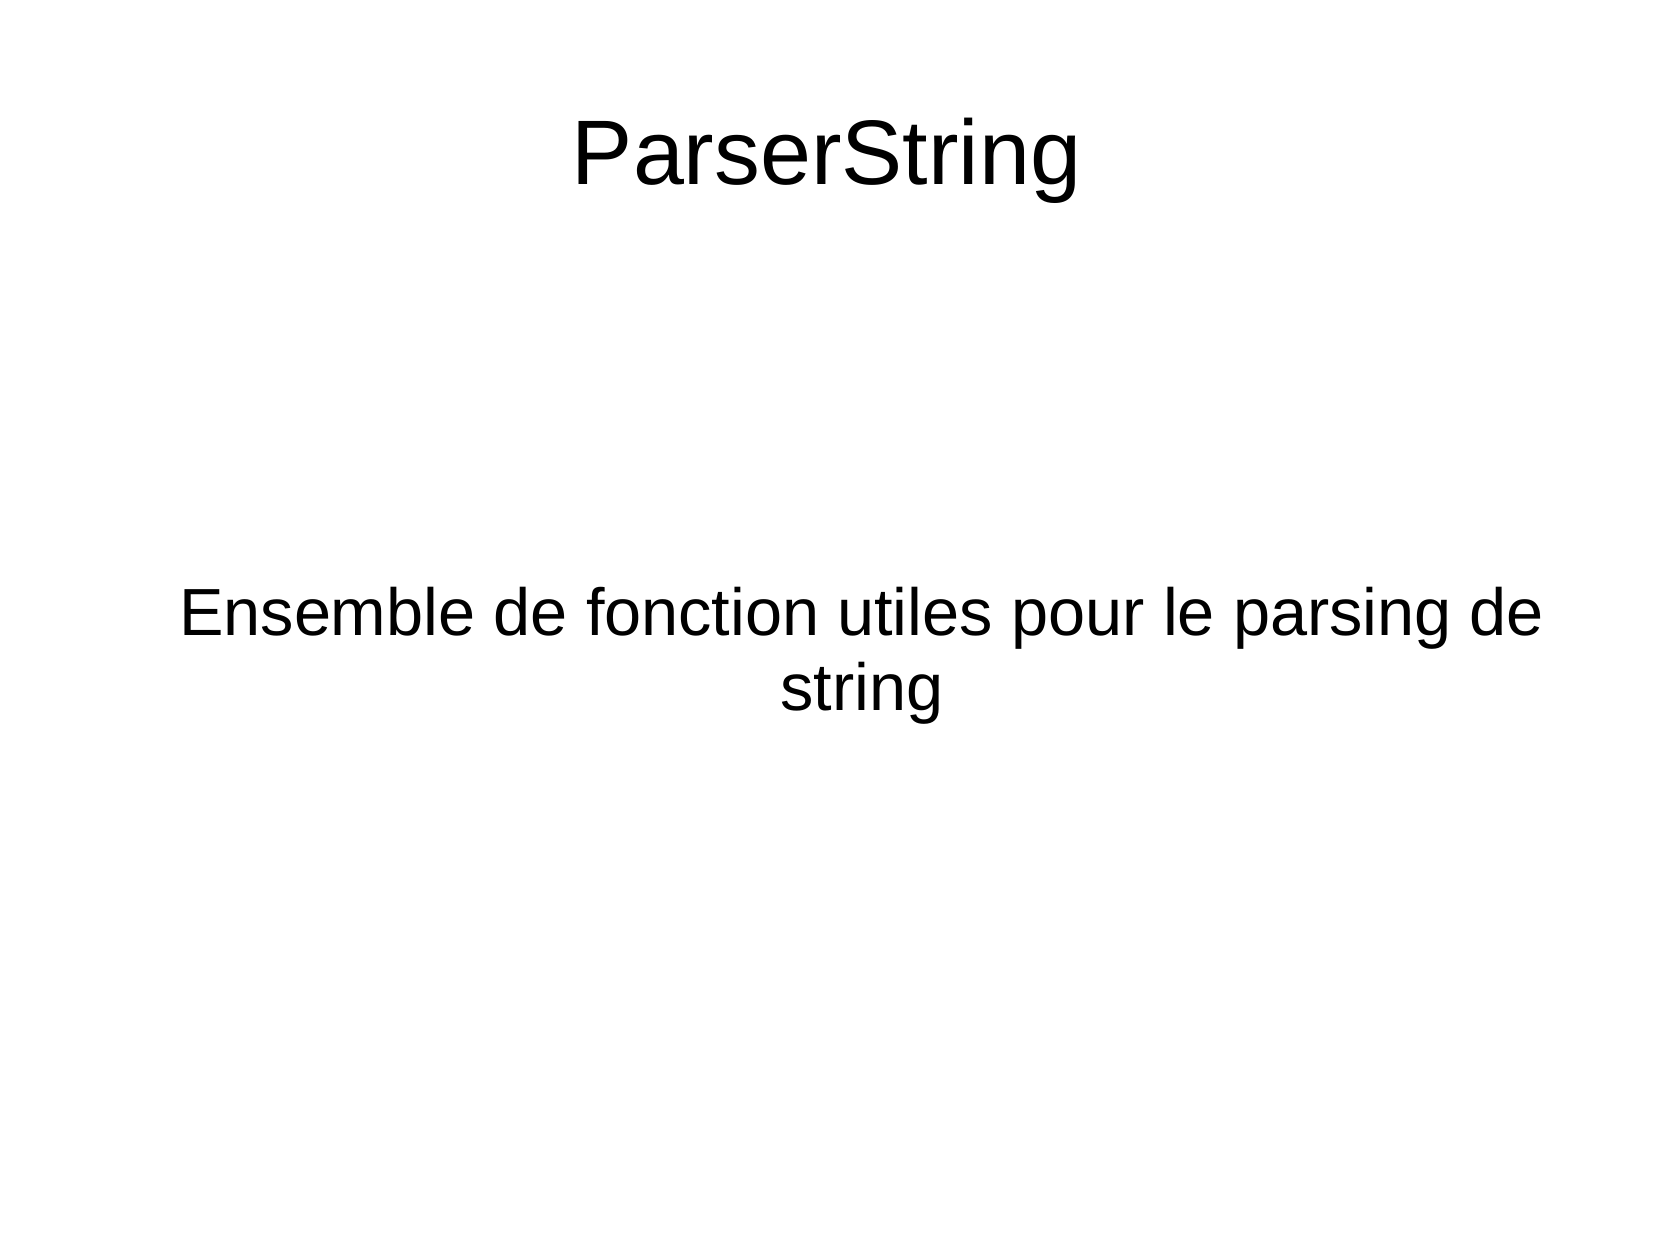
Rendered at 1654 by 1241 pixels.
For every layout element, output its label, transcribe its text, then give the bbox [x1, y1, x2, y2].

list Ensemble de fonction utiles pour le parsing de string [82, 290, 1571, 1010]
title ParserString [82, 49, 1571, 257]
